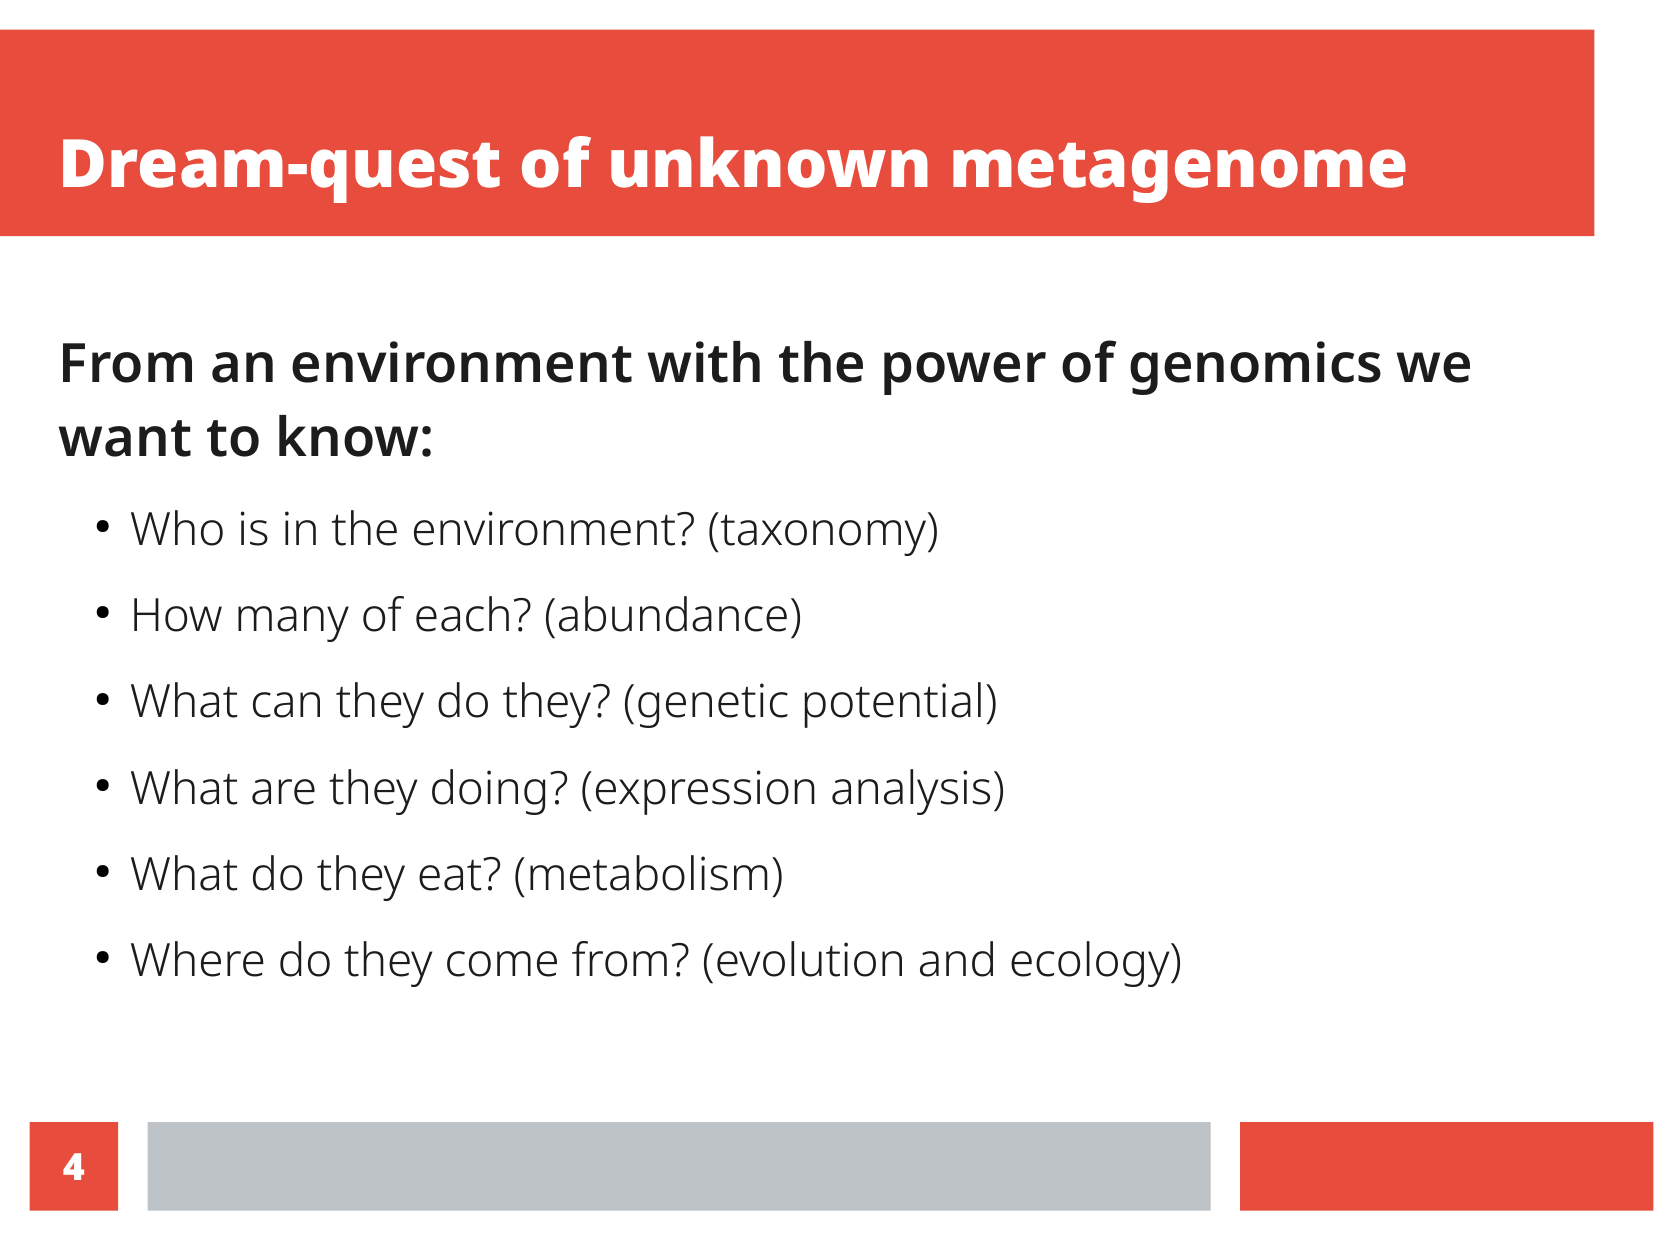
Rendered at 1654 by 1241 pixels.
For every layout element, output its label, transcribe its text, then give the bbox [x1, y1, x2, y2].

title Dream-quest of unknown metagenome [59, 59, 1595, 207]
list From an environment with the power of genomics we want to know: Who is in the environment? (taxonomy) How many of each? (abundance) What can they do they? (genetic potential) What are they doing? (expression analysis) What do they eat? (metabolism) Where do they come from? (evolution and ecology) [59, 324, 1565, 1093]
